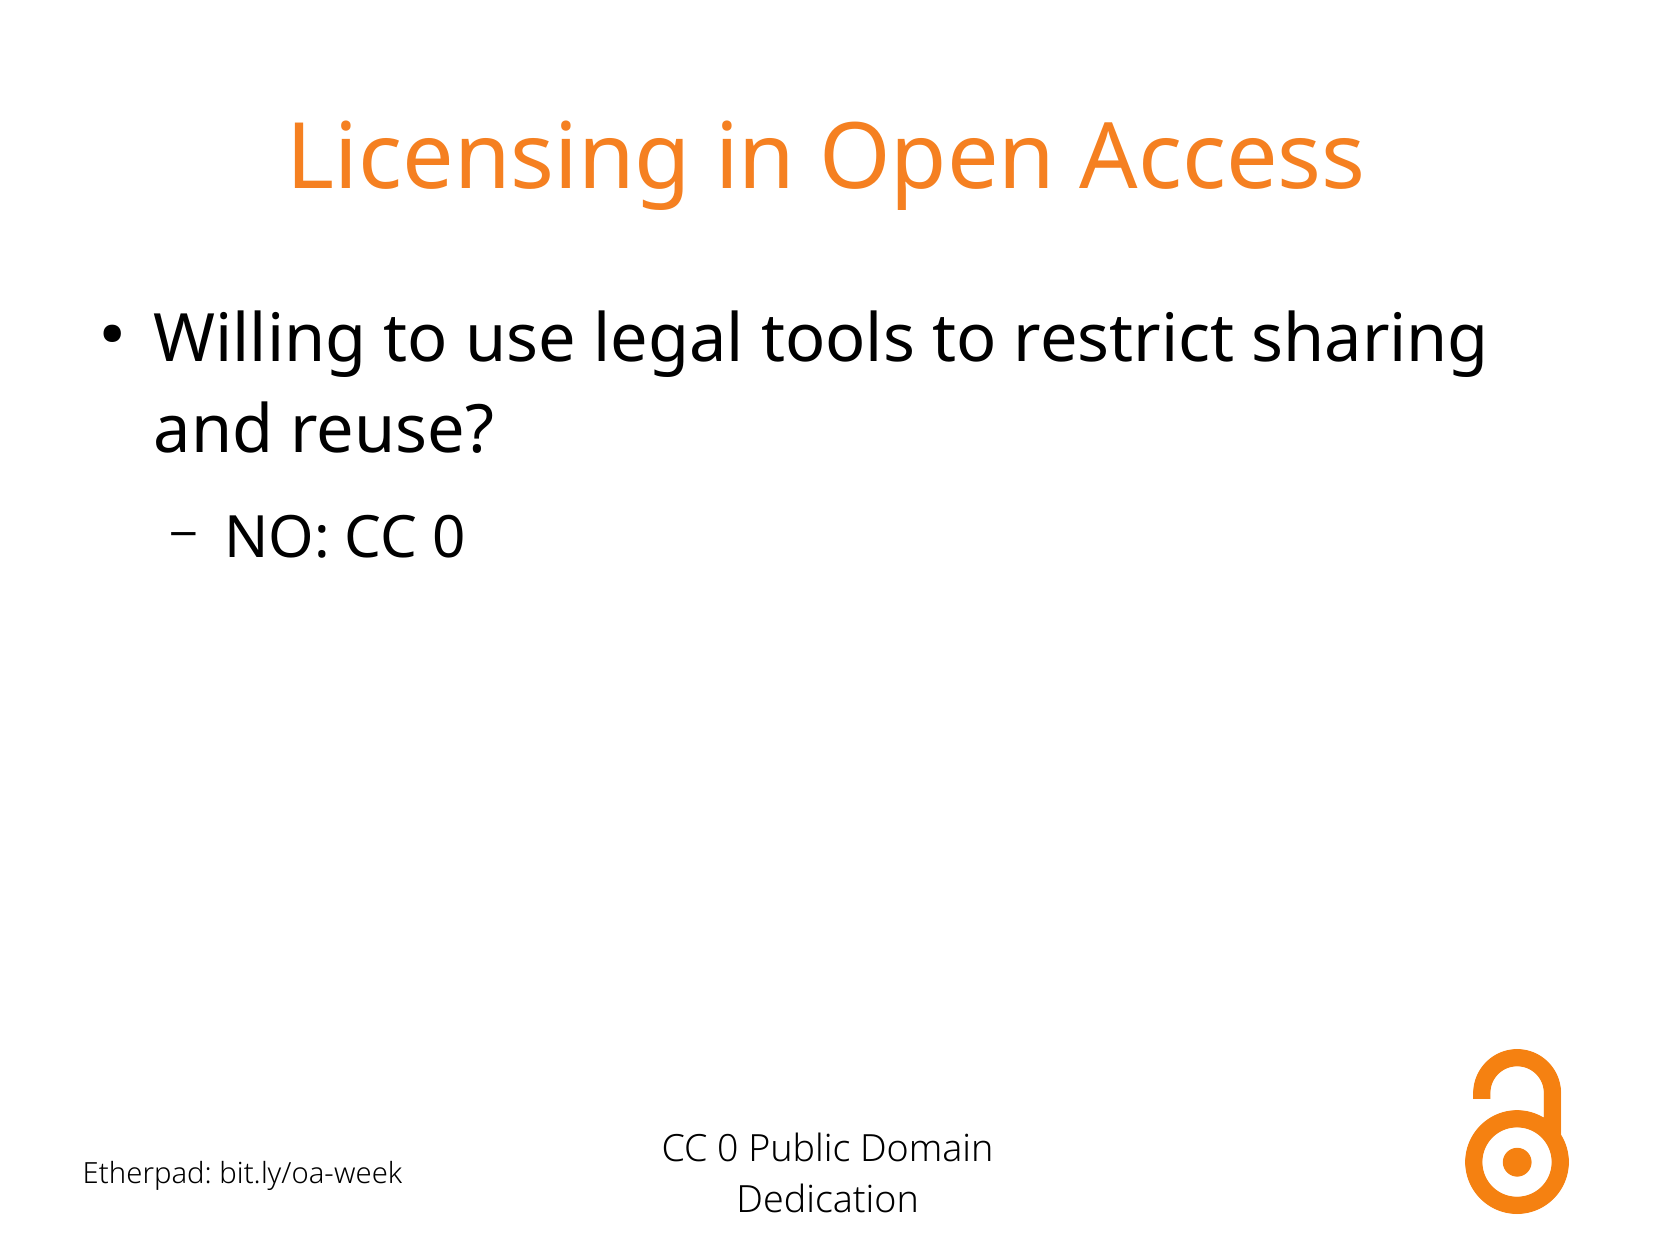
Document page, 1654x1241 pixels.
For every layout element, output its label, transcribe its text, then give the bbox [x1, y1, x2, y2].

picture [1463, 1047, 1571, 1216]
title Licensing in Open Access [82, 49, 1571, 257]
list Willing to use legal tools to restrict sharing and reuse? NO: CC 0 [82, 290, 1571, 1010]
